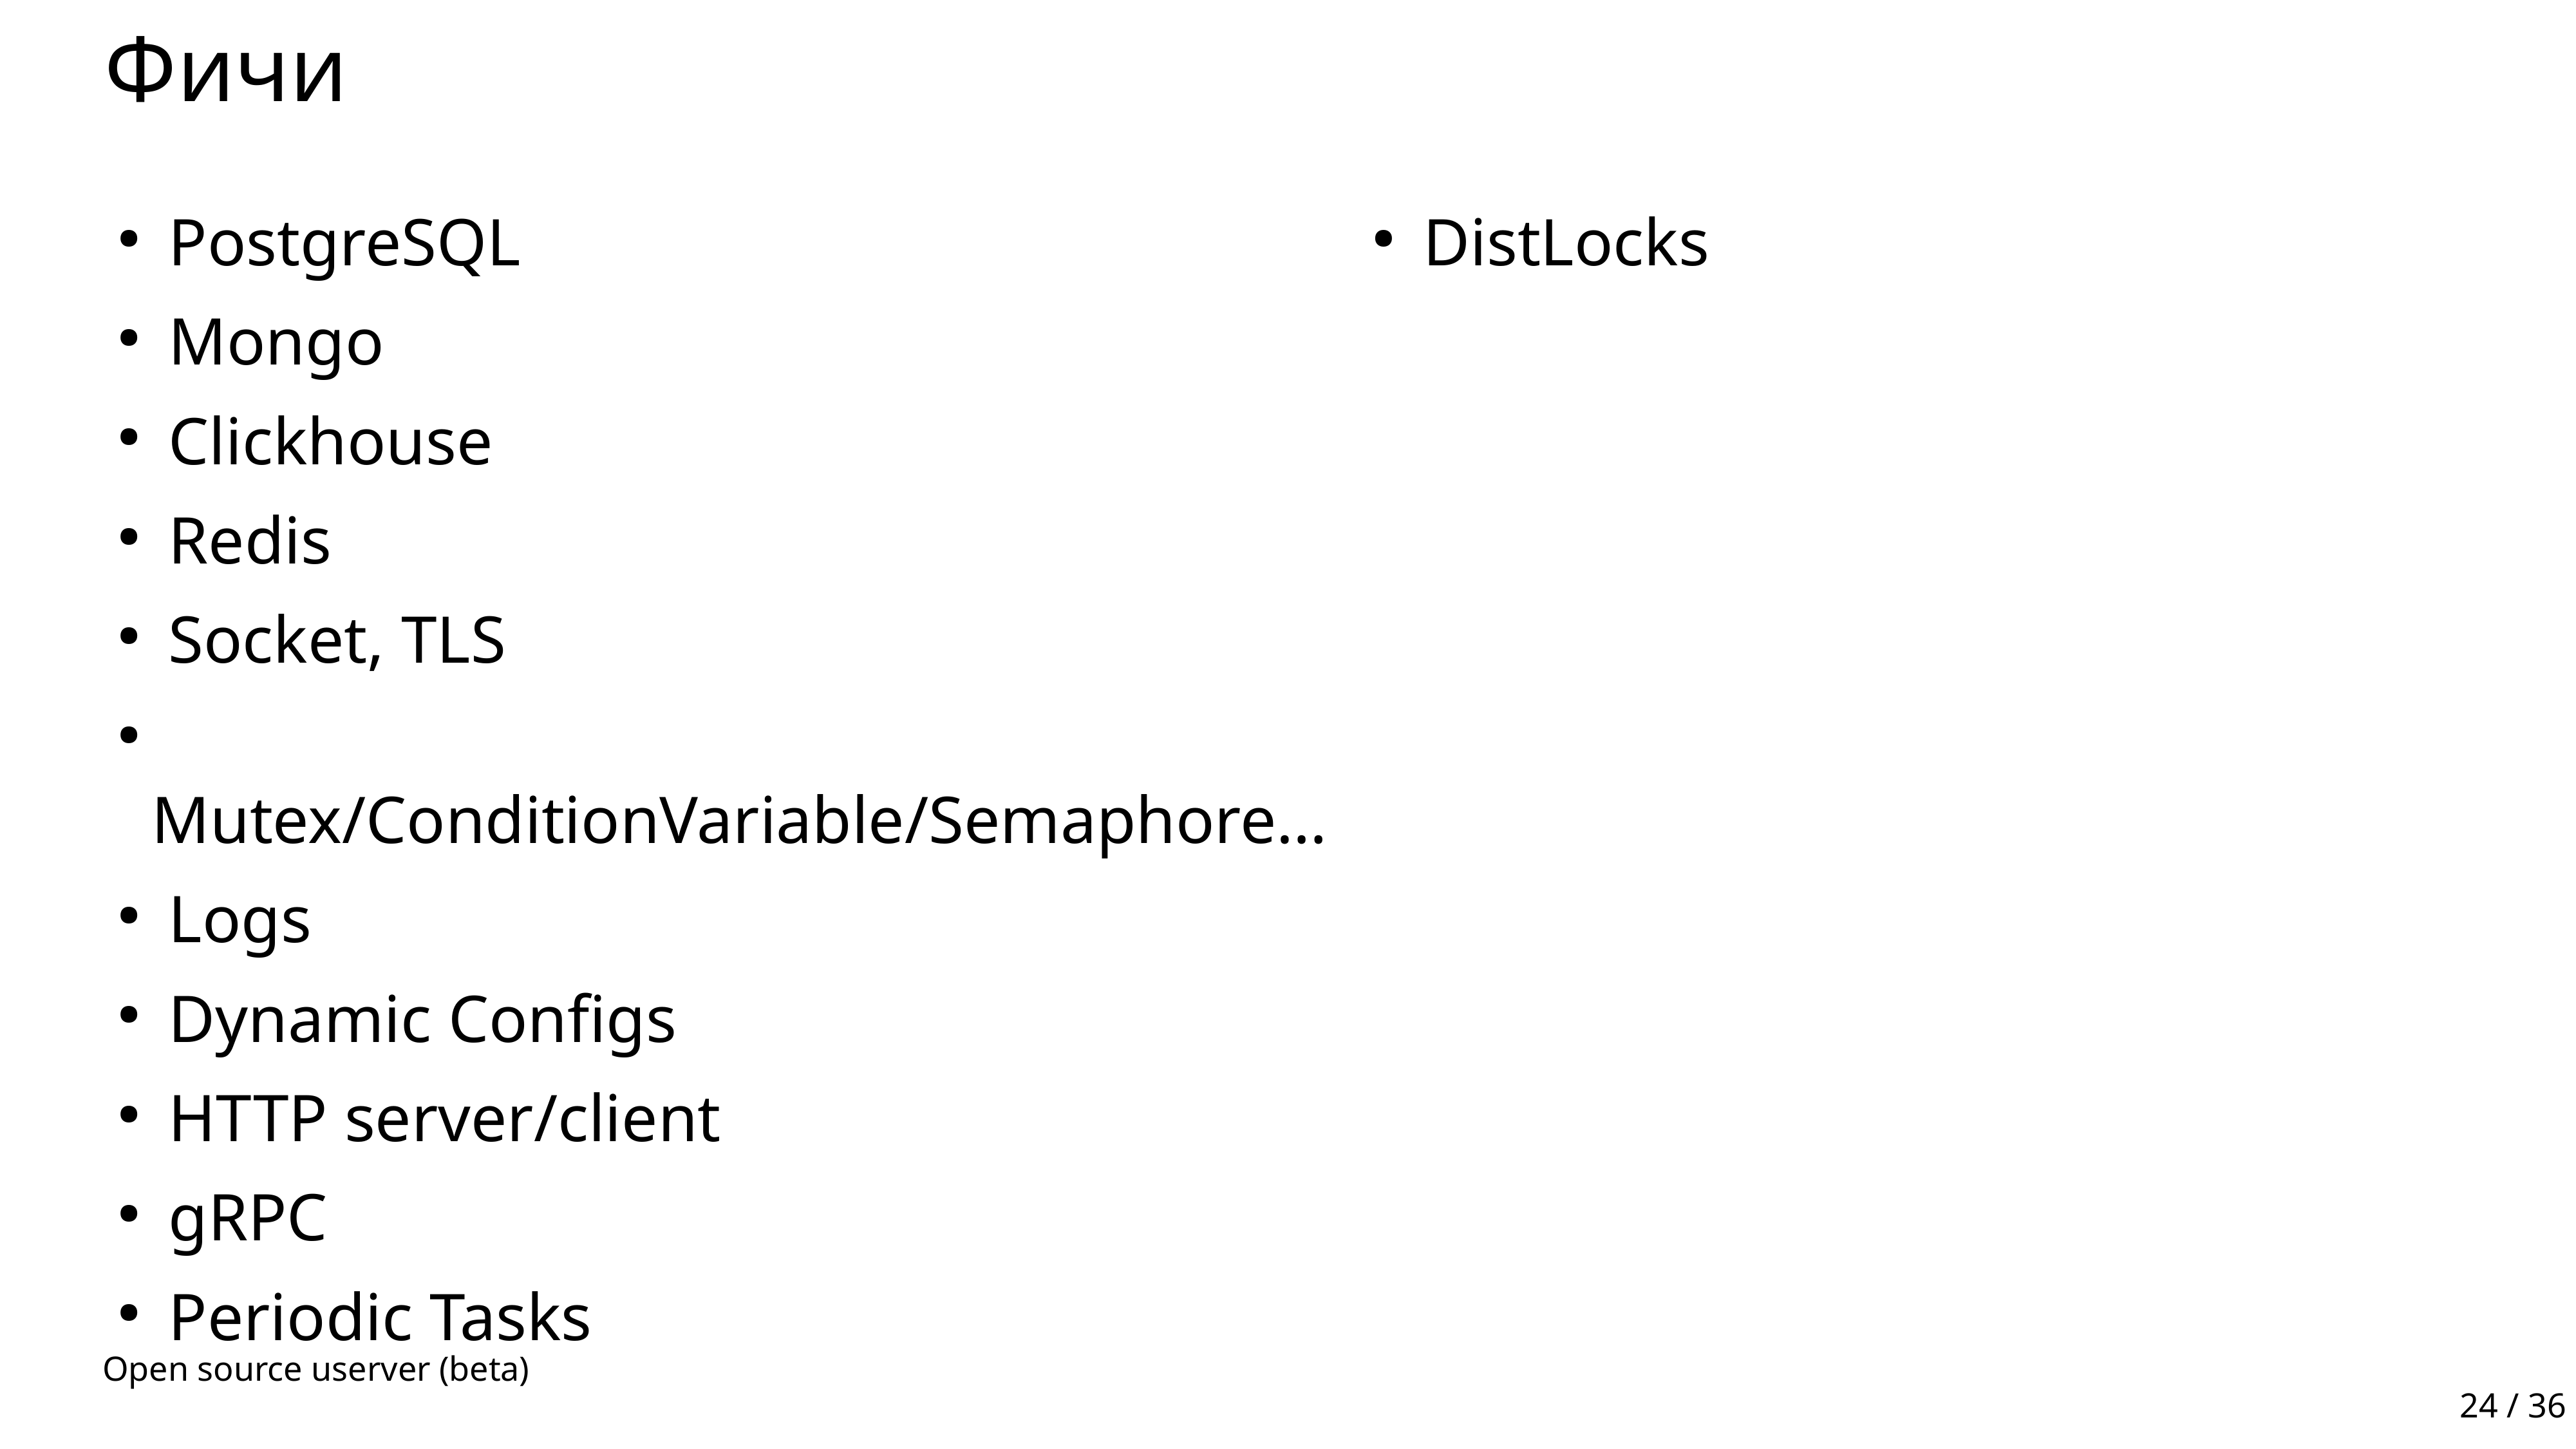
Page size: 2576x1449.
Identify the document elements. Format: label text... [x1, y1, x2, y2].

list DistLocks [1351, 193, 2576, 1361]
list <number> / 36 [1479, 1376, 2576, 1431]
title Фичи [95, 19, 2576, 155]
list Open source userver (beta) [93, 1338, 1190, 1393]
list PostgreSQL Mongo Clickhouse Redis Socket, TLS Mutex/ConditionVariable/Semaphore… Logs Dynamic Configs HTTP server/client gRPC Periodic Tasks [97, 193, 1343, 1361]
